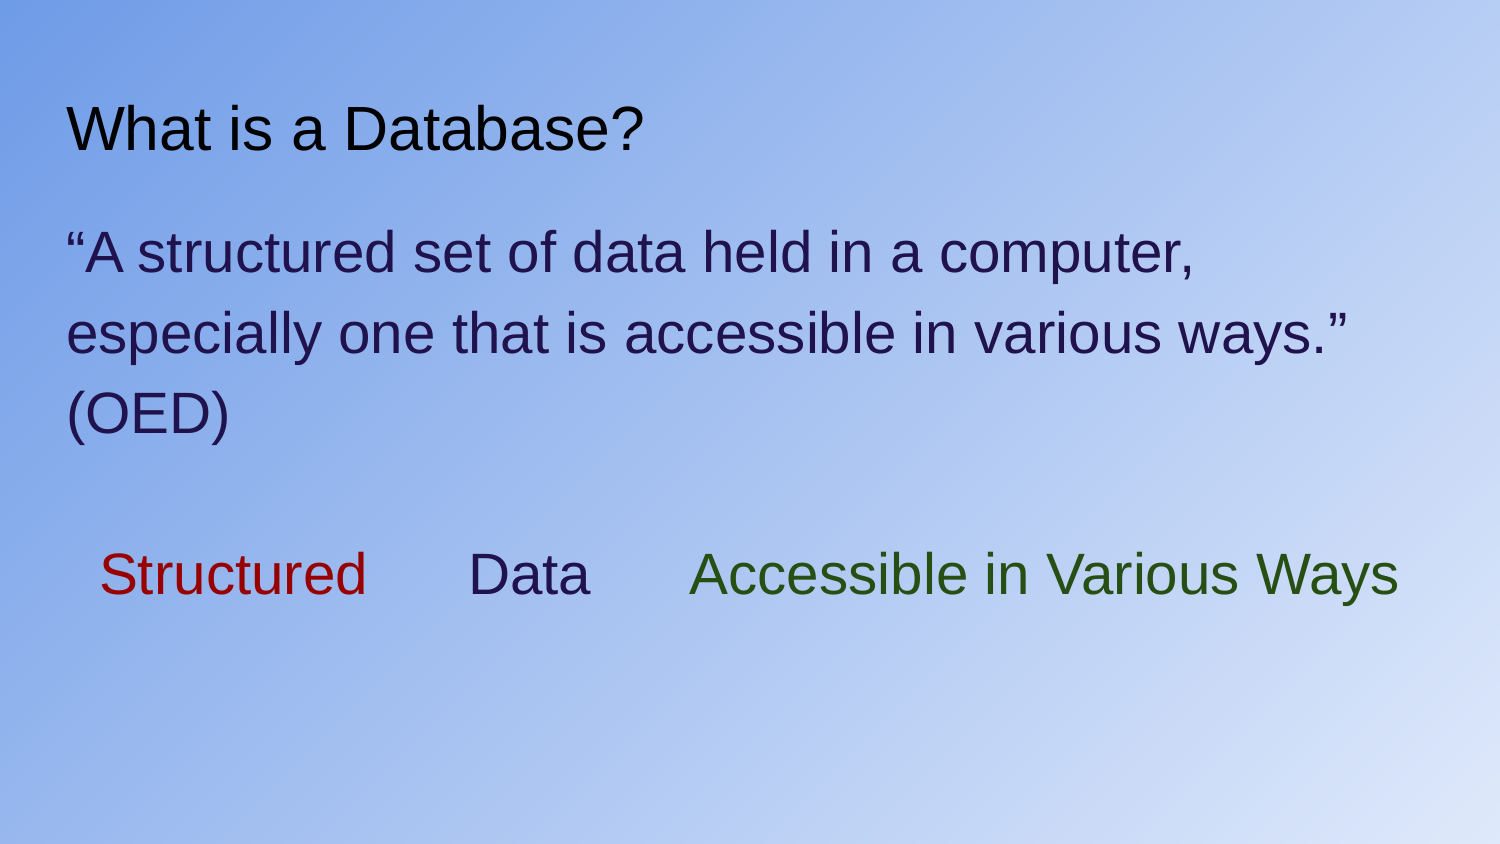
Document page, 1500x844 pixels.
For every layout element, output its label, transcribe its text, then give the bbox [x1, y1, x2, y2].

list “A structured set of data held in a computer, especially one that is accessible in various ways.” (OED) Structured Data Accessible in Various Ways [51, 189, 1449, 750]
title What is a Database? [51, 72, 1449, 167]
